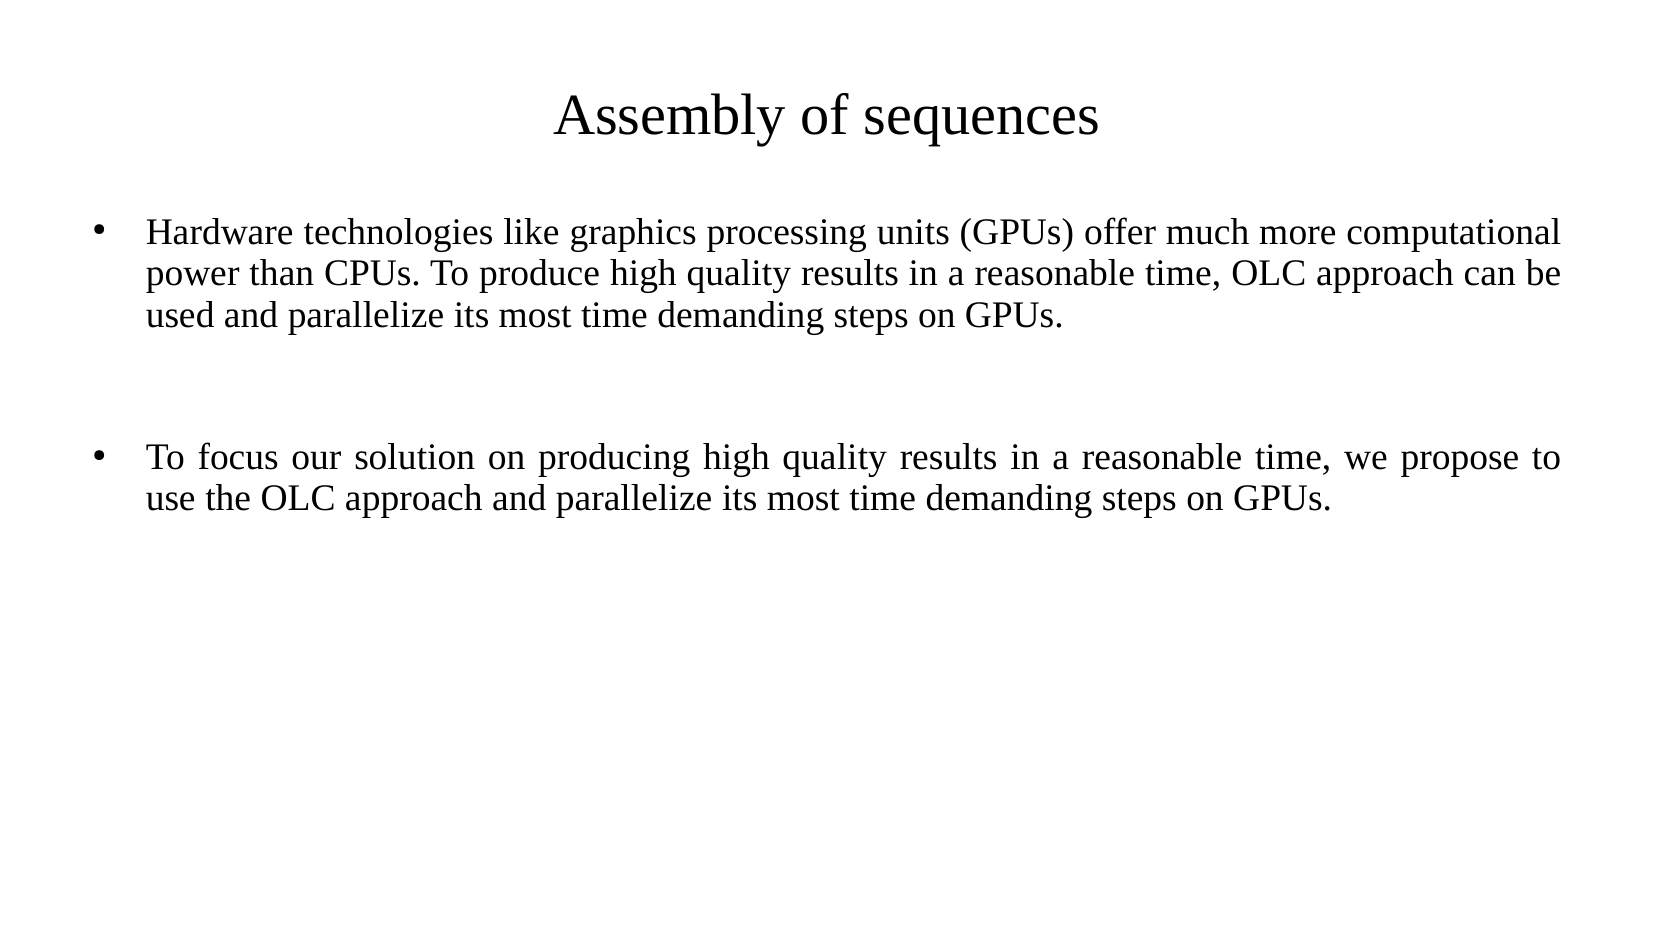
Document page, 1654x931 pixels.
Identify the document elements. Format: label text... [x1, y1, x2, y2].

title Assembly of sequences [82, 37, 1571, 193]
list Hardware technologies like graphics processing units (GPUs) offer much more computational power than CPUs. To produce high quality results in a reasonable time, OLC approach can be used and parallelize its most time demanding steps on GPUs. To focus our solution on producing high quality results in a reasonable time, we propose to use the OLC approach and parallelize its most time demanding steps on GPUs. [75, 210, 1564, 751]
